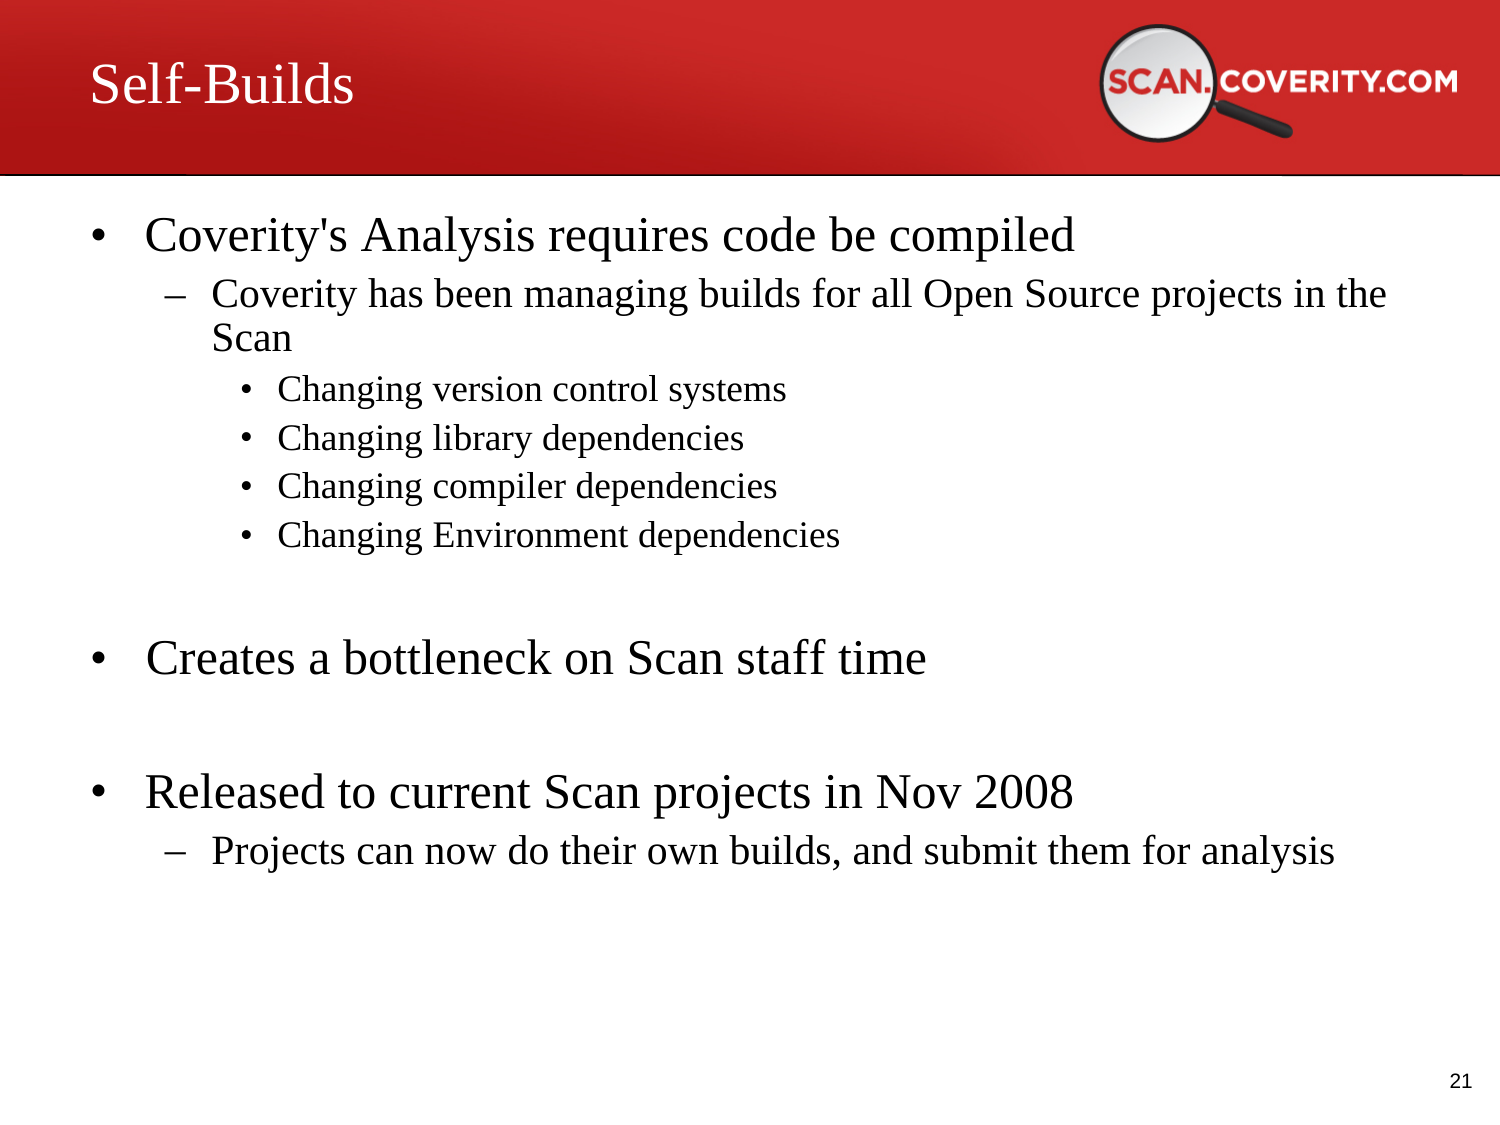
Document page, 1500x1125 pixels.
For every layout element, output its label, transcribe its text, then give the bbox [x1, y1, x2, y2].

list Coverity's Analysis requires code be compiled Coverity has been managing builds for all Open Source projects in the Scan Changing version control systems Changing library dependencies Changing compiler dependencies Changing Environment dependencies Creates a bottleneck on Scan staff time Released to current Scan projects in Nov 2008 Projects can now do their own builds, and submit them for analysis [75, 199, 1426, 968]
title Self-Builds [74, 24, 1100, 143]
picture [0, 0, 1500, 174]
